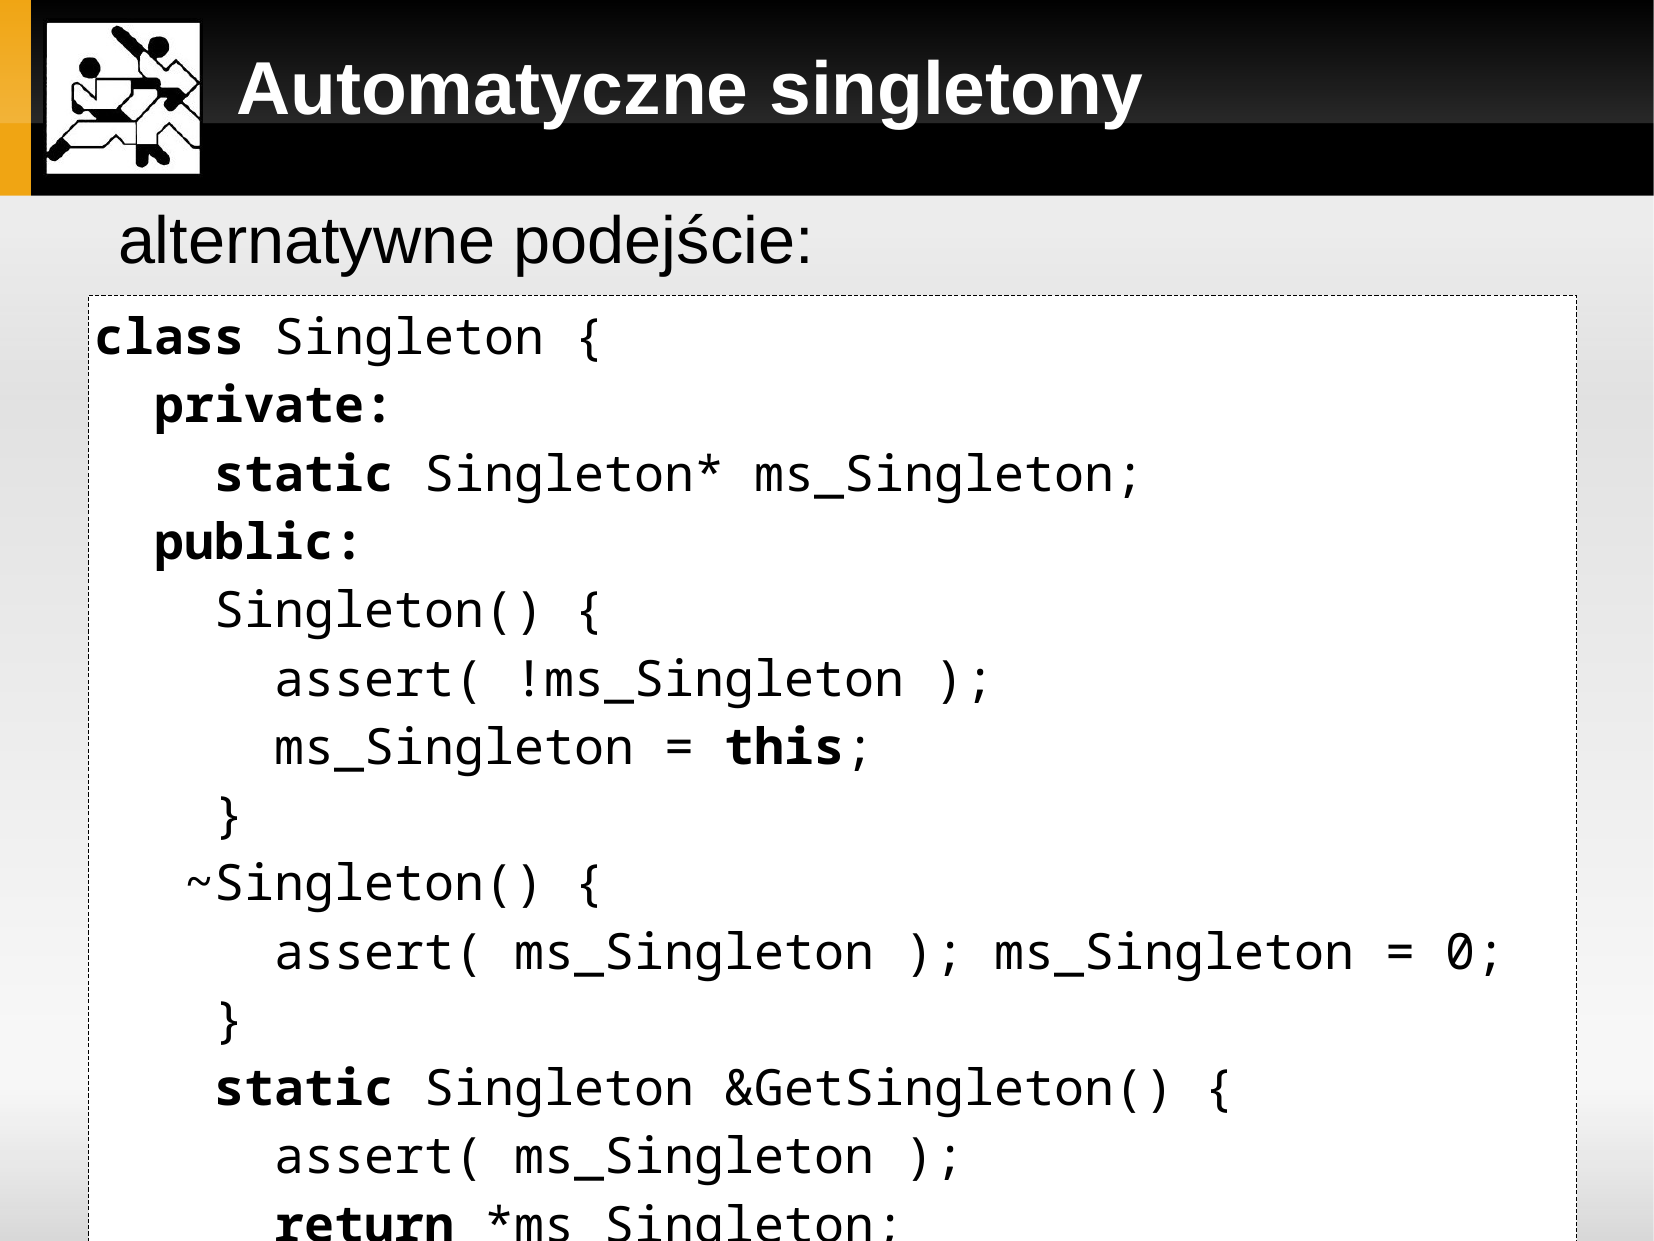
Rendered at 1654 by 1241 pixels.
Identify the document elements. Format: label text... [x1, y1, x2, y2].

picture [0, 0, 1654, 1241]
text_box class Singleton { private: static Singleton* ms_Singleton; public: Singleton() { assert( !ms_Singleton ); ms_Singleton = this; } ~Singleton() { assert( ms_Singleton ); ms_Singleton = 0; } static Singleton &GetSingleton() { assert( ms_Singleton ); return *ms_Singleton; } } [88, 295, 1577, 1186]
title Automatyczne singletony [236, 0, 1595, 178]
subtitle alternatywne podejście: [82, 203, 1571, 290]
